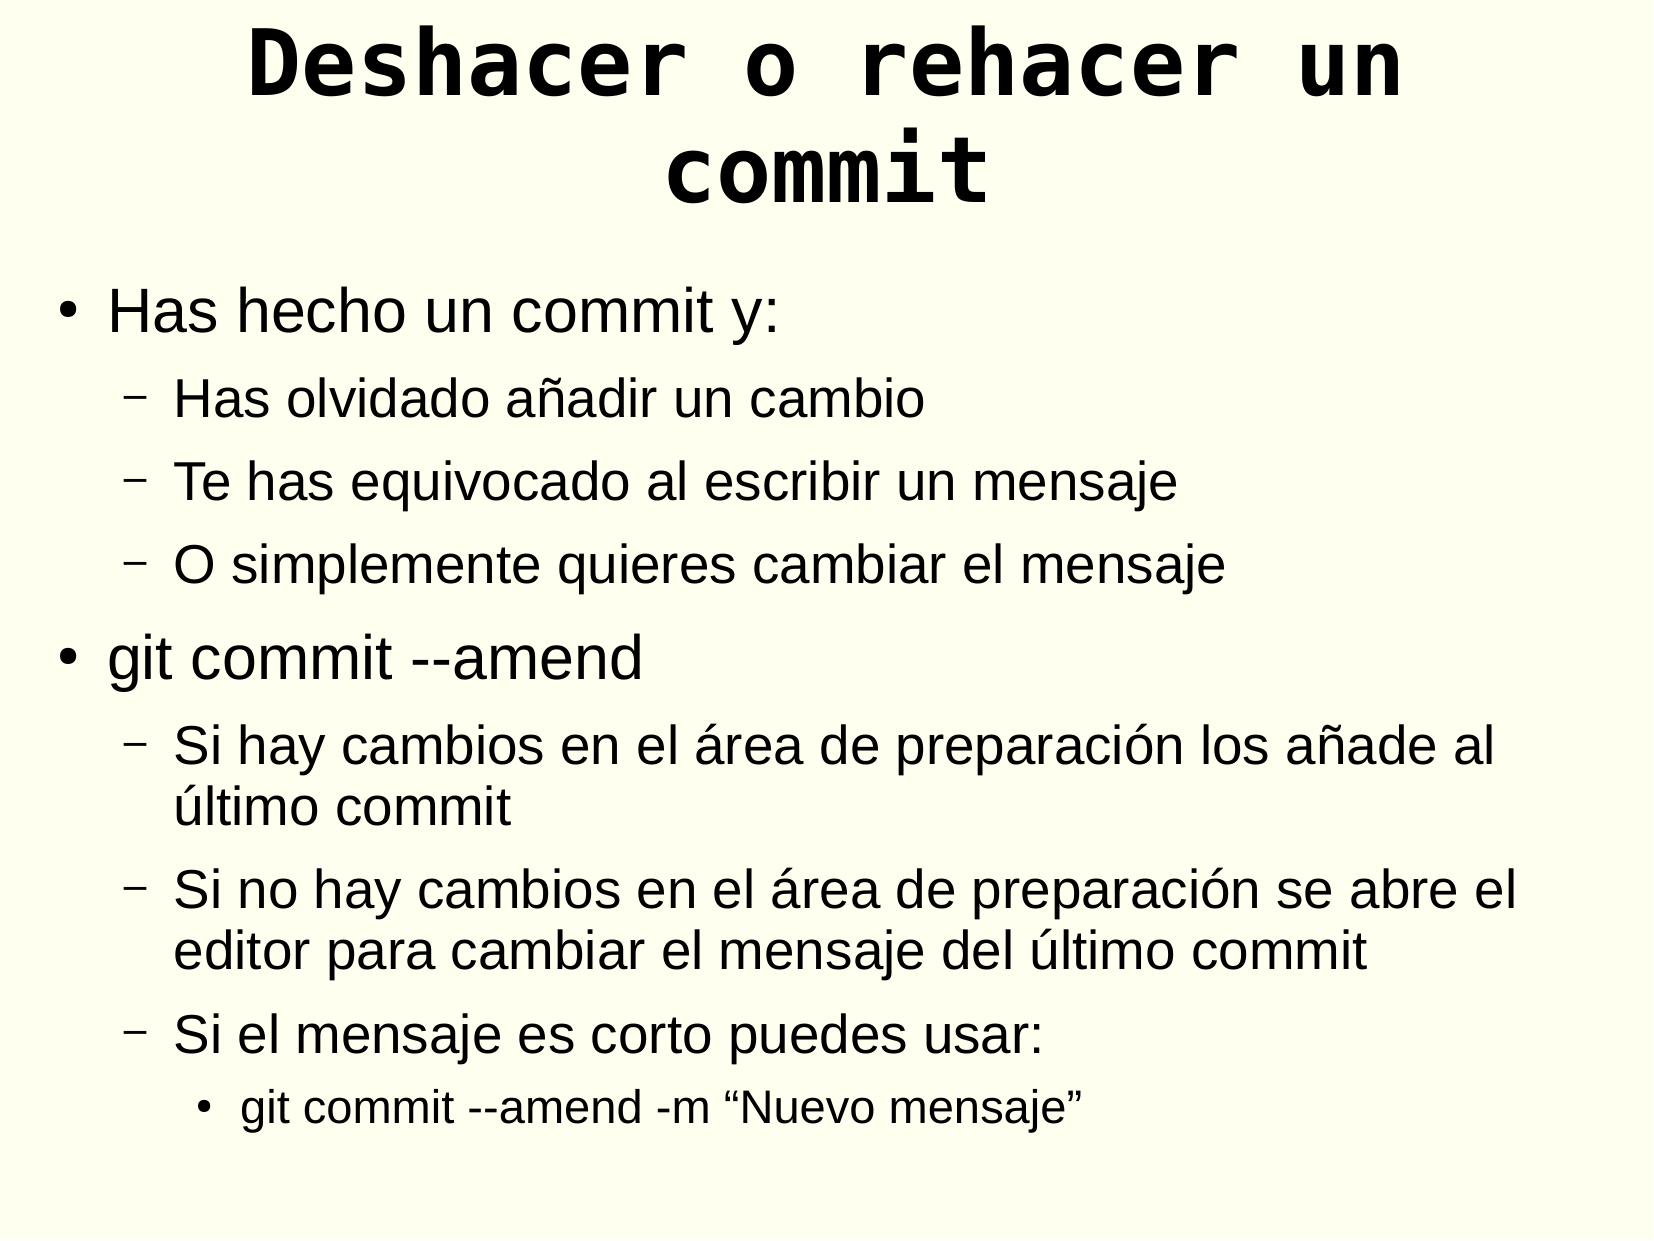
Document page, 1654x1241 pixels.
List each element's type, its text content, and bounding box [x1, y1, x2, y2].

title Deshacer o rehacer un commit [82, 10, 1571, 225]
list Has hecho un commit y: Has olvidado añadir un cambio Te has equivocado al escribir un mensaje O simplemente quieres cambiar el mensaje git commit --amend Si hay cambios en el área de preparación los añade al último commit Si no hay cambios en el área de preparación se abre el editor para cambiar el mensaje del último commit Si el mensaje es corto puedes usar: git commit --amend -m “Nuevo mensaje” [40, 275, 1602, 1142]
